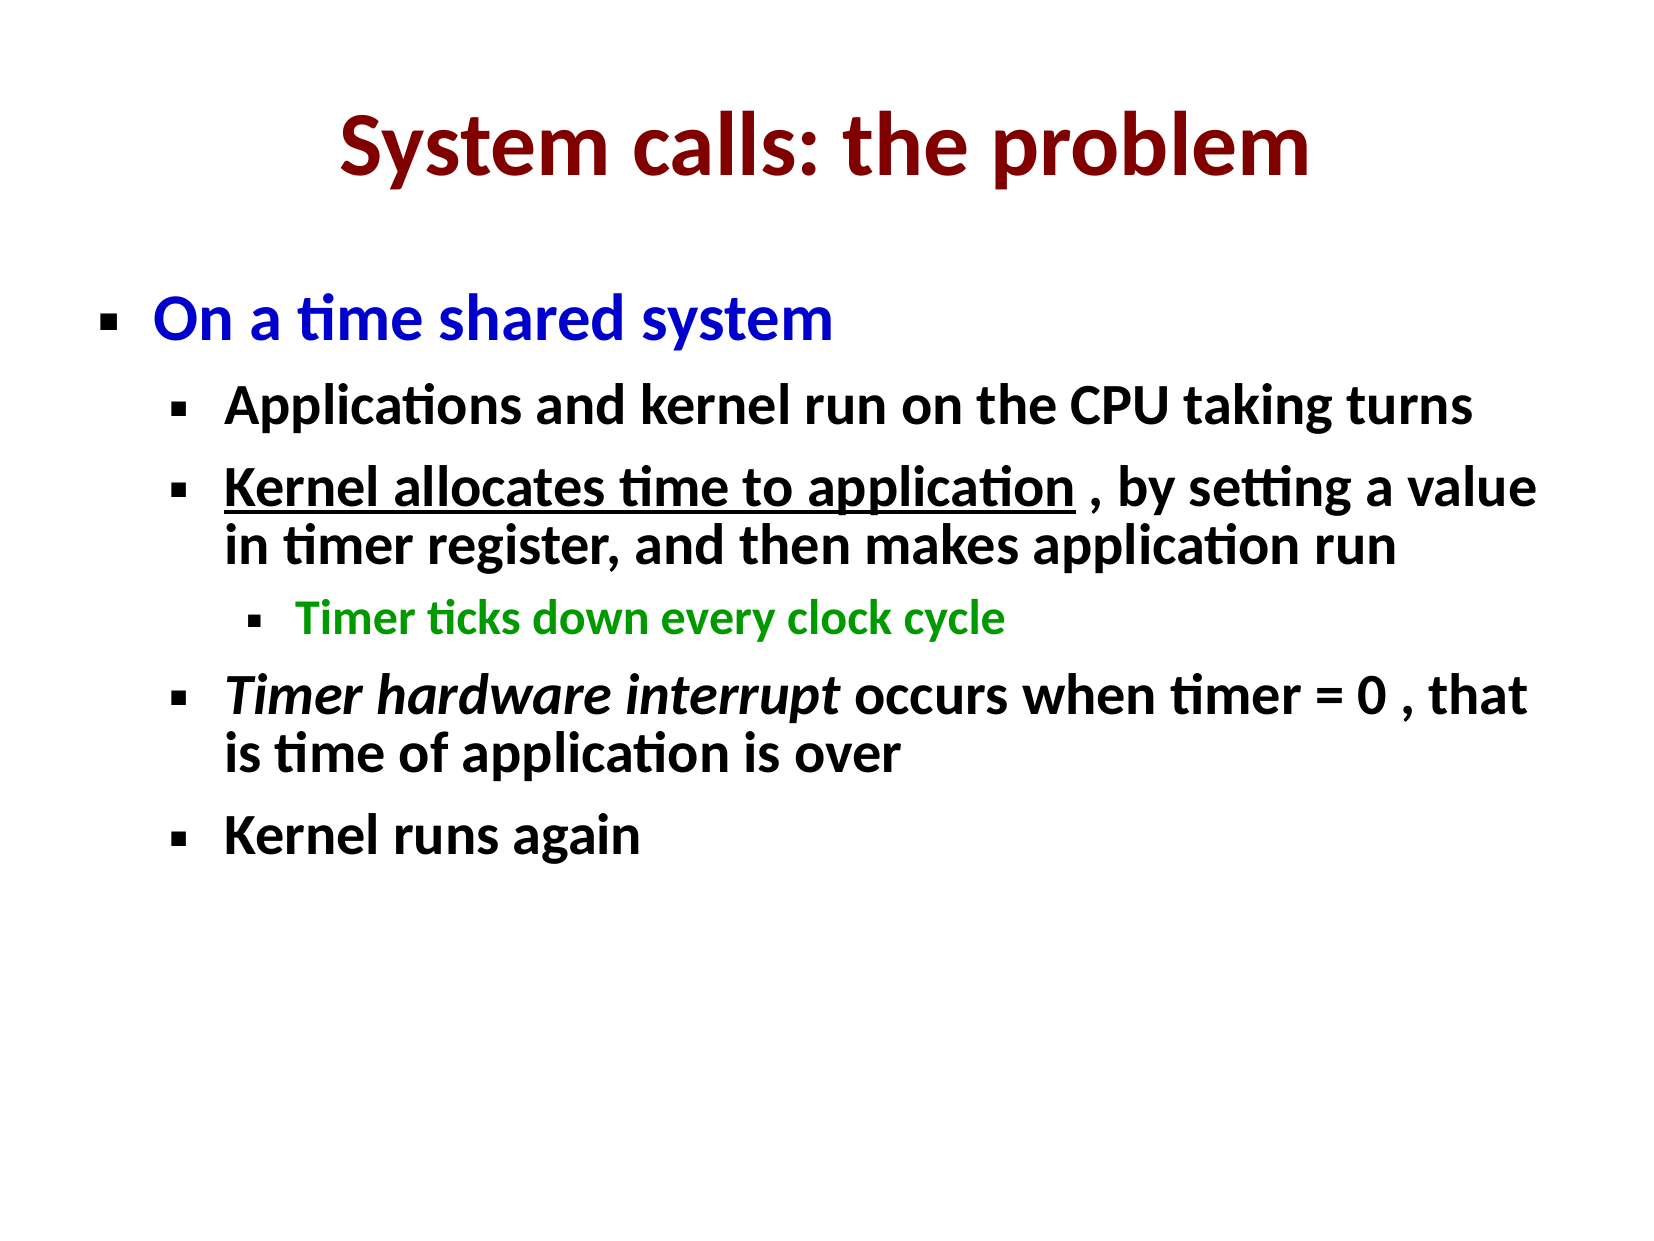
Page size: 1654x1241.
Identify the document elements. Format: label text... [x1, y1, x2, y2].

title System calls: the problem [82, 49, 1571, 257]
list On a time shared system Applications and kernel run on the CPU taking turns Kernel allocates time to application , by setting a value in timer register, and then makes application run Timer ticks down every clock cycle Timer hardware interrupt occurs when timer = 0 , that is time of application is over Kernel runs again [82, 290, 1571, 1010]
